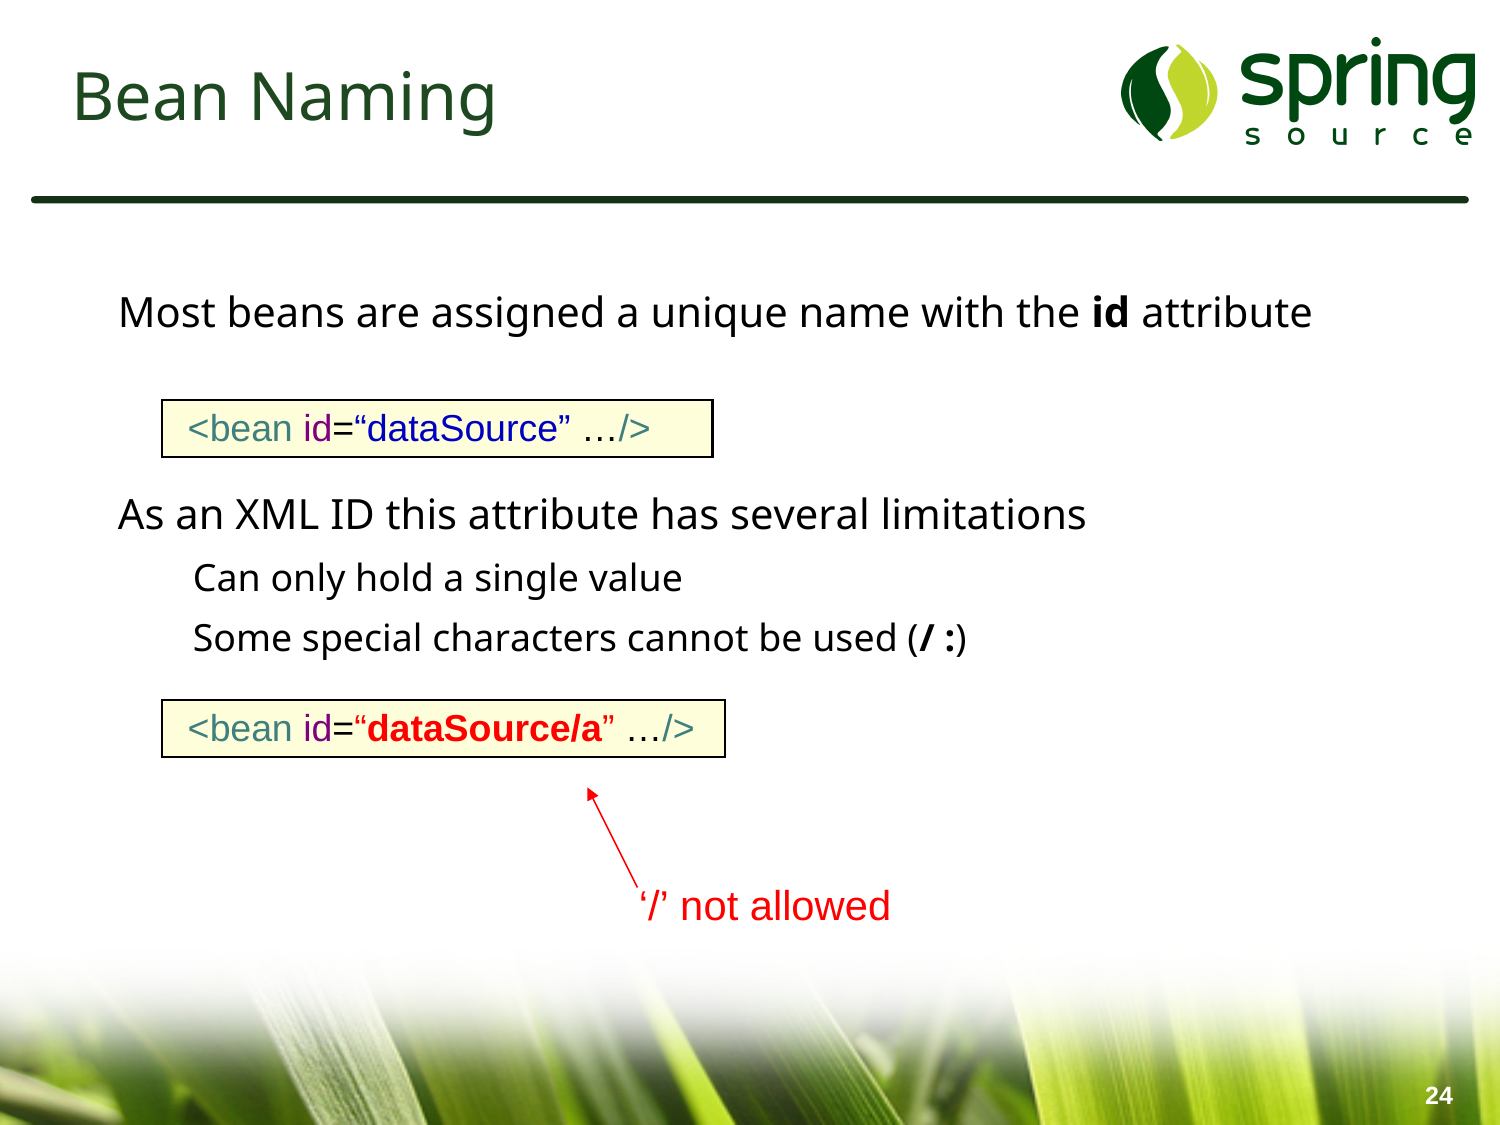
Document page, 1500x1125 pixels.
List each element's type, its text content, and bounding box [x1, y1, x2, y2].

list Most beans are assigned a unique name with the id attribute As an XML ID this attribute has several limitations Can only hold a single value Some special characters cannot be used (/ :) [103, 275, 1394, 938]
text_box ‘/’ not allowed [612, 875, 907, 937]
text_box <bean id=“dataSource/a” …/> [162, 699, 726, 758]
picture [1121, 37, 1475, 145]
title Bean Naming [56, 13, 1089, 176]
picture [0, 944, 1500, 1125]
text_box <bean id=“dataSource” …/> [162, 399, 713, 458]
